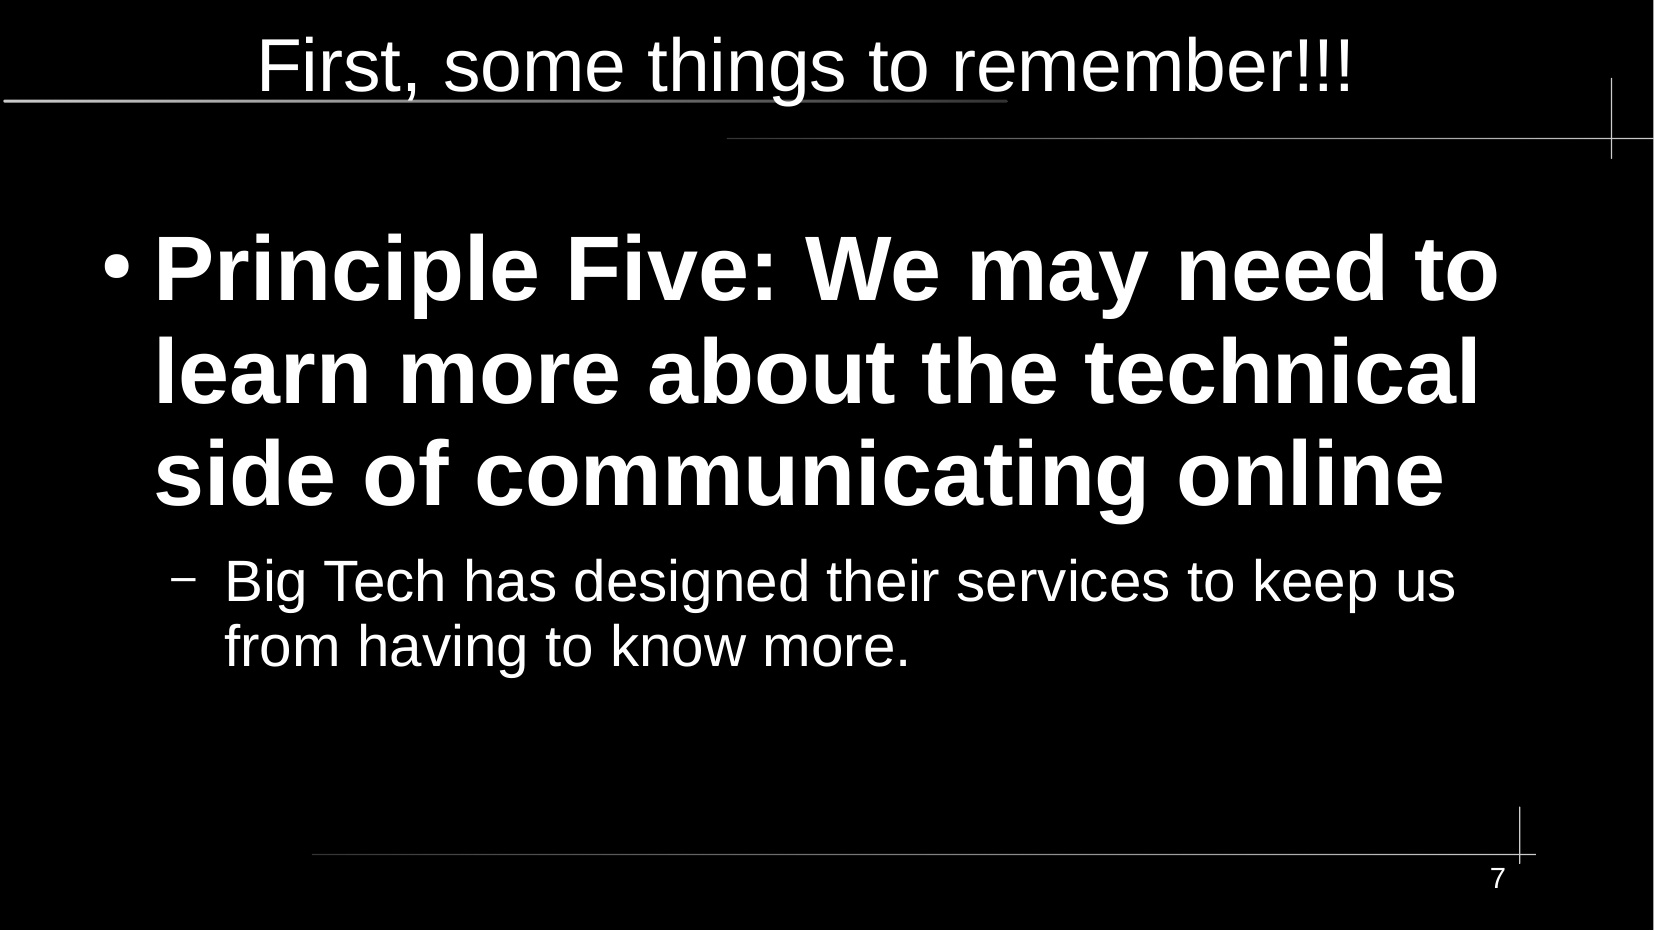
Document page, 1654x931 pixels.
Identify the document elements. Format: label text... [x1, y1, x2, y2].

title First, some things to remember!!! [23, 11, 1589, 119]
list Principle Five: We may need to learn more about the technical side of communicating online Big Tech has designed their services to keep us from having to know more. [82, 217, 1571, 758]
